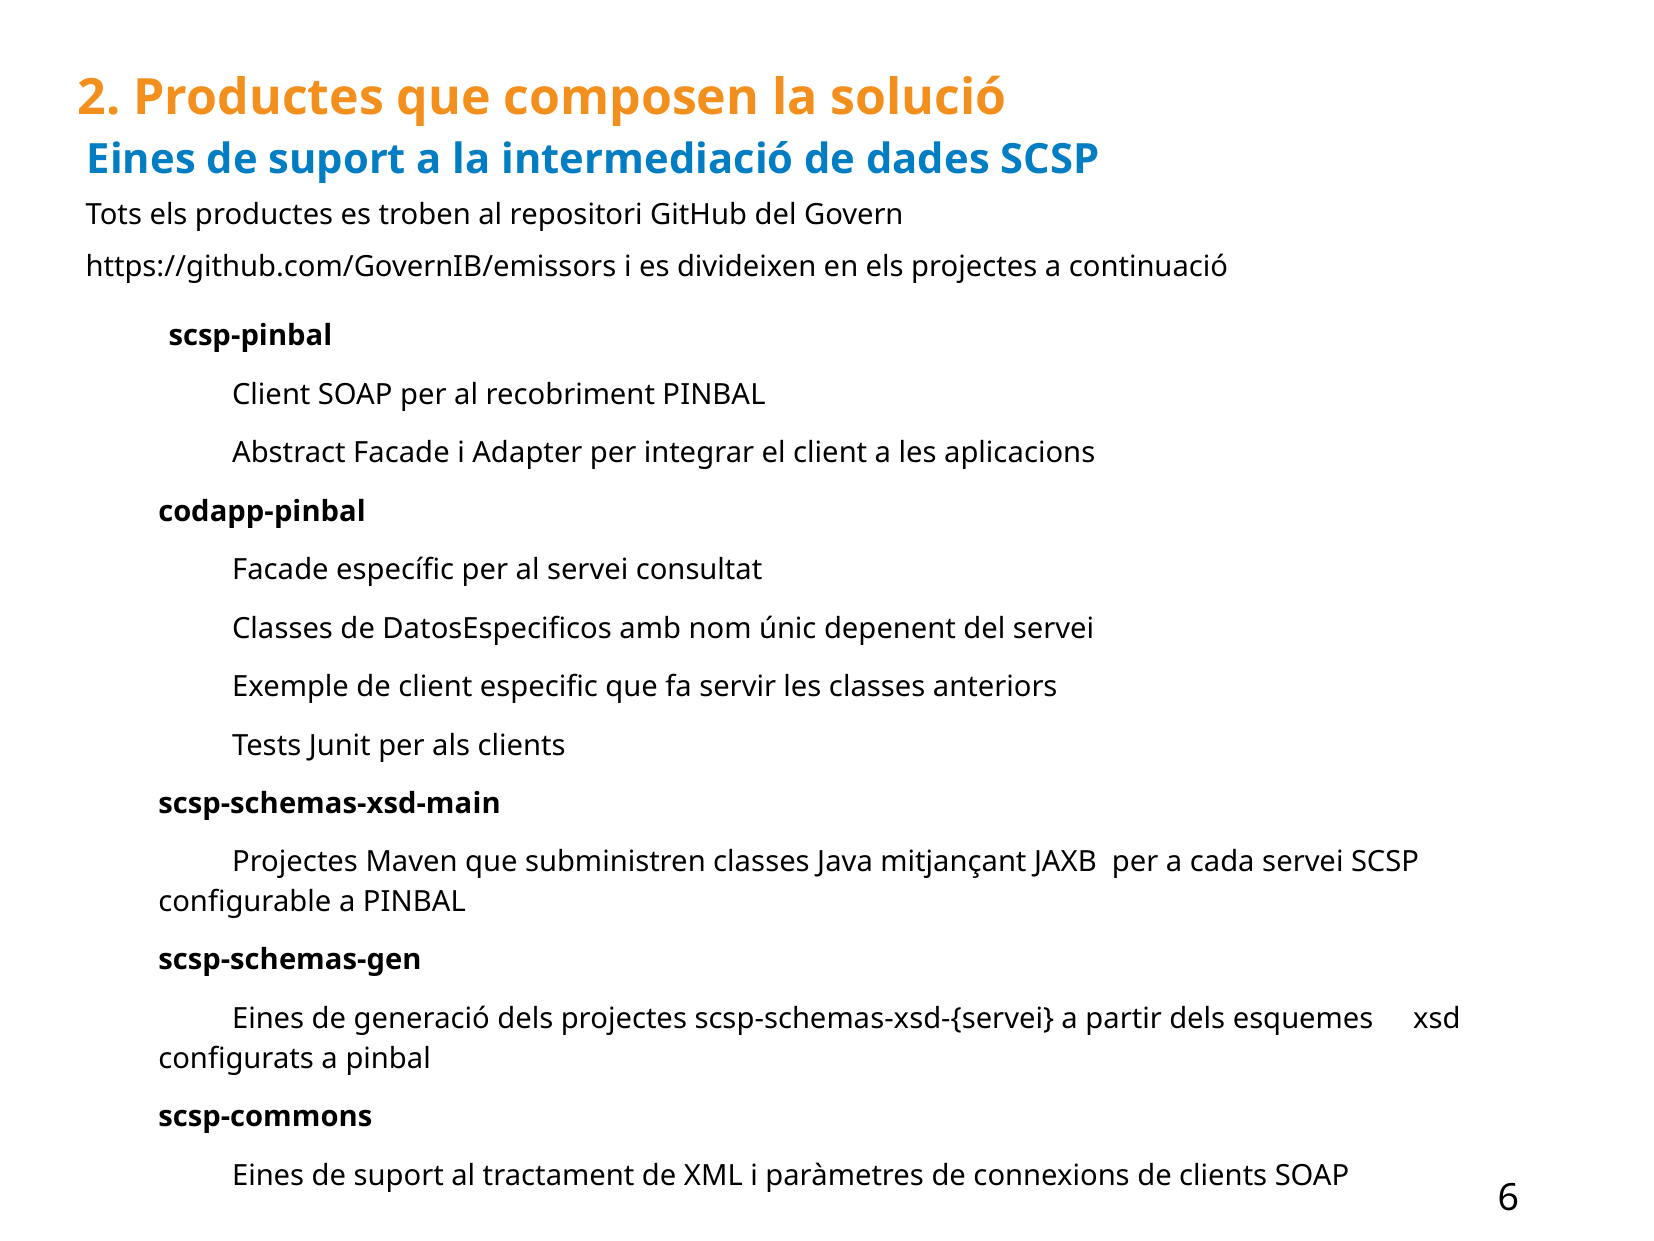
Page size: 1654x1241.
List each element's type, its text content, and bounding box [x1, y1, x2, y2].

text_box scsp-pinbal Client SOAP per al recobriment PINBAL Abstract Facade i Adapter per integrar el client a les aplicacions codapp-pinbal Facade específic per al servei consultat Classes de DatosEspecificos amb nom únic depenent del servei Exemple de client especific que fa servir les classes anteriors Tests Junit per als clients scsp-schemas-xsd-main Projectes Maven que subministren classes Java mitjançant JAXB per a cada servei SCSP configurable a PINBAL scsp-schemas-gen Eines de generació dels projectes scsp-schemas-xsd-{servei} a partir dels esquemes xsd configurats a pinbal scsp-commons Eines de suport al tractament de XML i paràmetres de connexions de clients SOAP [82, 307, 1560, 951]
text_box Tots els productes es troben al repositori GitHub del Govern https://github.com/GovernIB/emissors i es divideixen en els projectes a continuació [70, 185, 1504, 237]
text_box <número> [1482, 1163, 1654, 1229]
text_box 2. Productes que composen la solució Eines de suport a la intermediació de dades SCSP [63, 53, 1535, 148]
